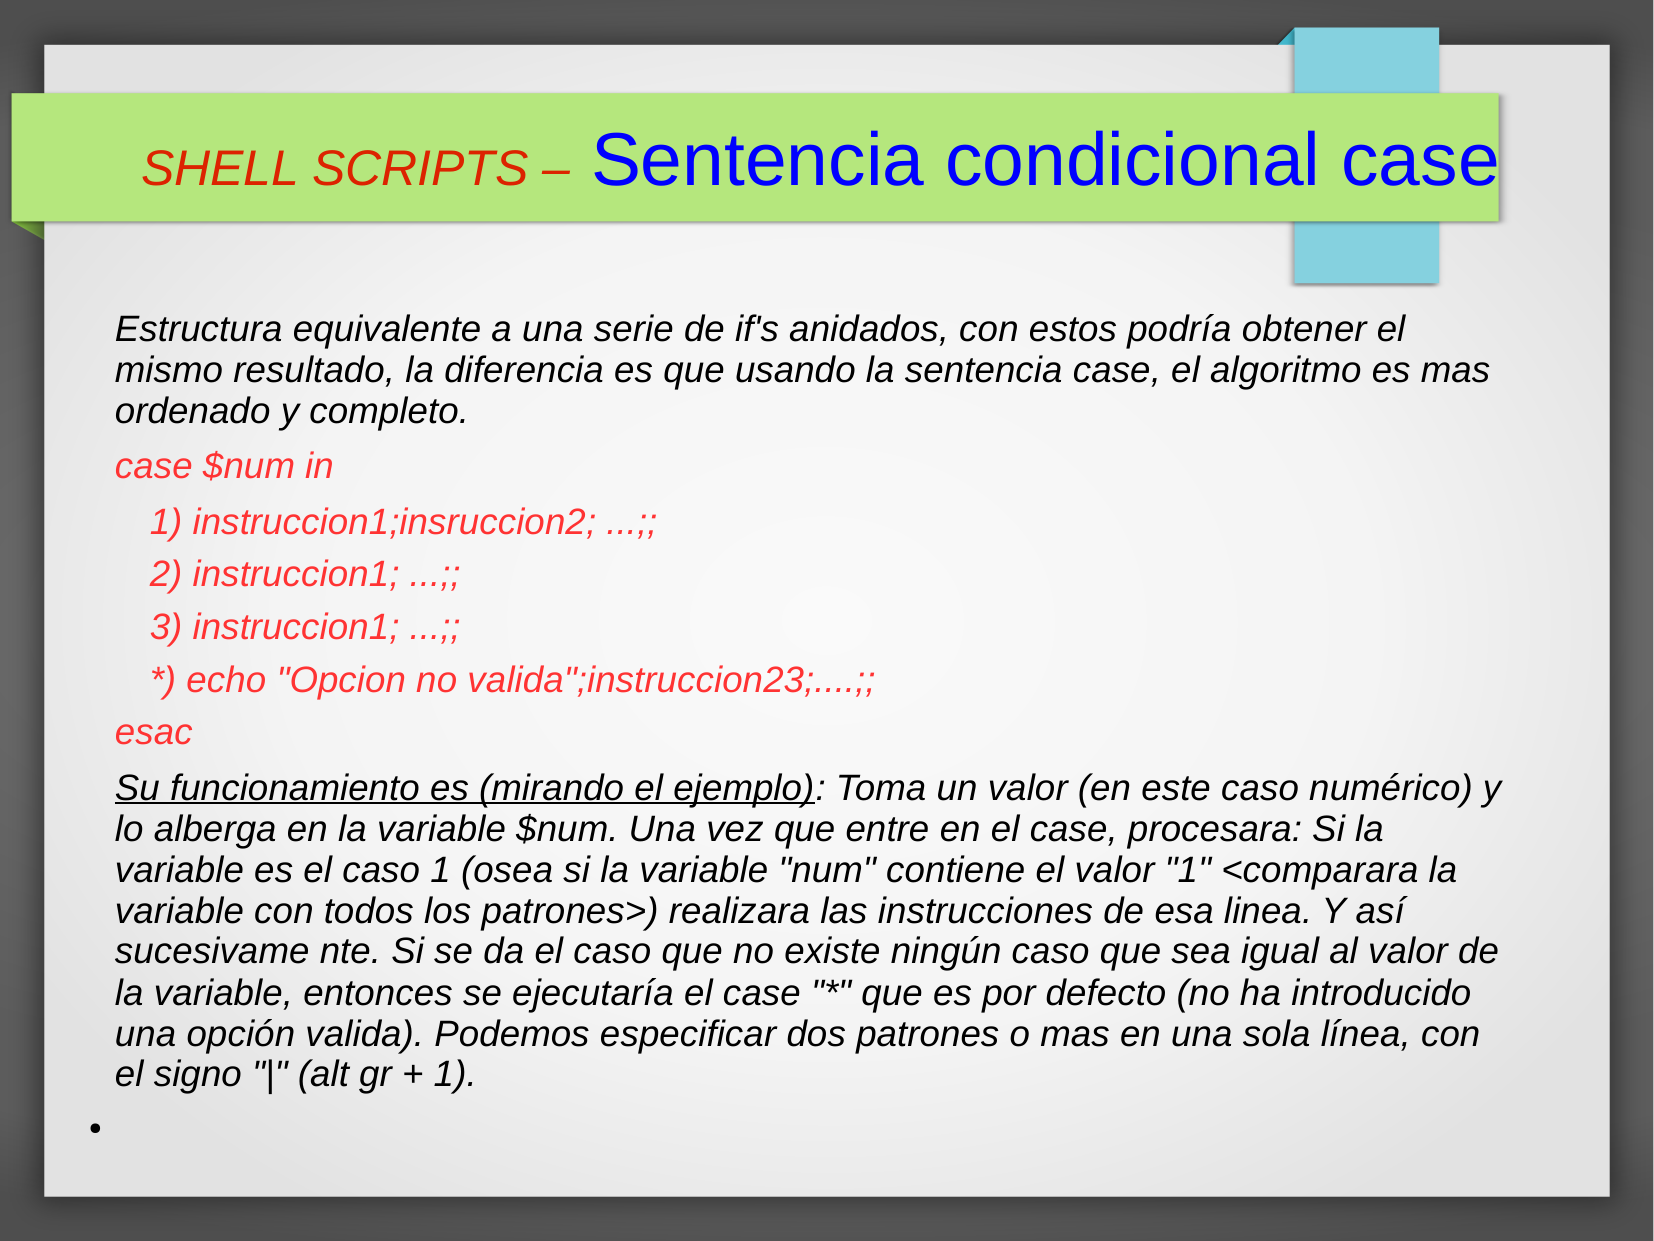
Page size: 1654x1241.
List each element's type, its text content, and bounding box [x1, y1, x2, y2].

title SHELL SCRIPTS – Sentencia condicional case [70, 106, 1571, 213]
list Estructura equivalente a una serie de if's anidados, con estos podría obtener el mismo resultado, la diferencia es que usando la sentencia case, el algoritmo es mas ordenado y completo. case $num in 1) instruccion1;insruccion2; ...;; 2) instruccion1; ...;; 3) instruccion1; ...;; *) echo "Opcion no valida";instruccion23;....;; esac Su funcionamiento es (mirando el ejemplo): Toma un valor (en este caso numérico) y lo alberga en la variable $num. Una vez que entre en el case, procesara: Si la variable es el caso 1 (osea si la variable "num" contiene el valor "1" <comparara la variable con todos los patrones>) realizara las instrucciones de esa linea. Y así sucesivame nte. Si se da el caso que no existe ningún caso que sea igual al valor de la variable, entonces se ejecutaría el case "*" que es por defecto (no ha introducido una opción valida). Podemos especificar dos patrones o mas en una sola línea, con el signo "|" (alt gr + 1). [80, 308, 1512, 1111]
picture [0, 0, 1654, 1241]
